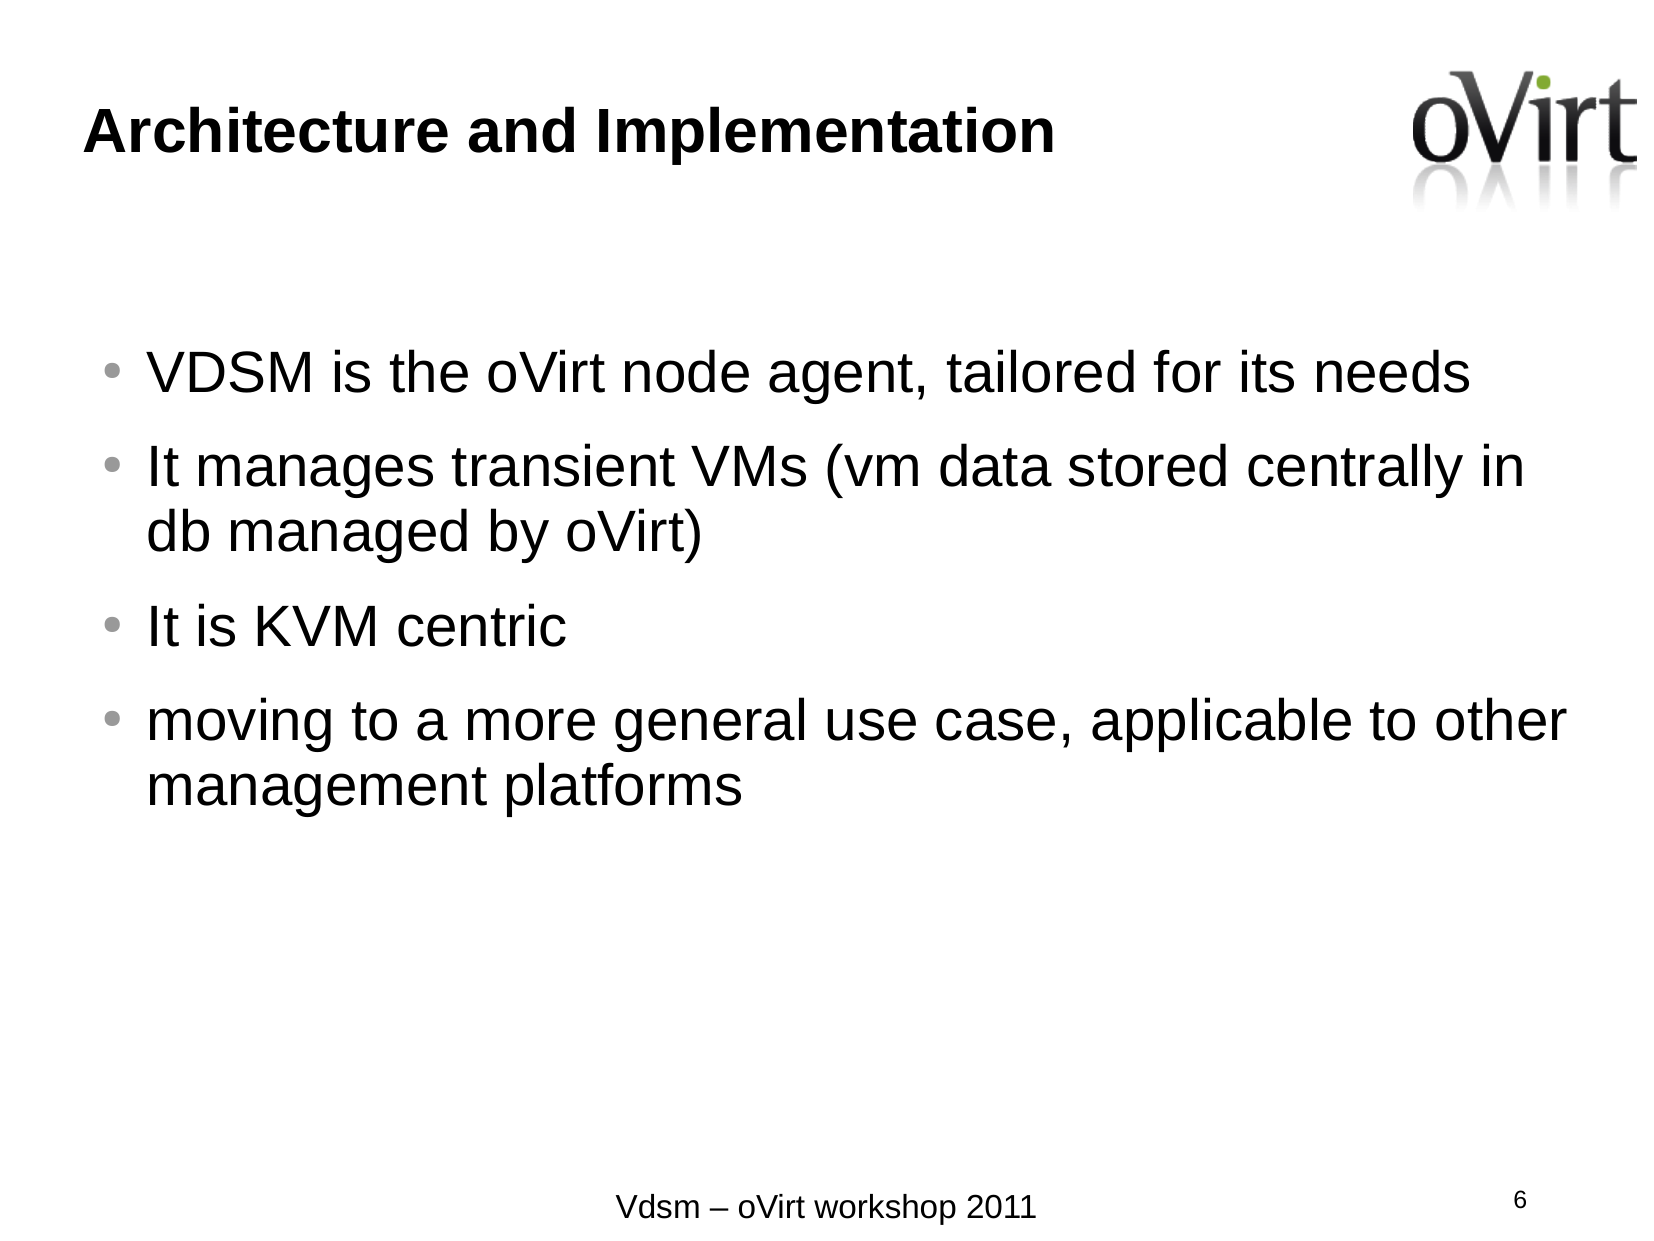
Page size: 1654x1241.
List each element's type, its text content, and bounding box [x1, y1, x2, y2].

list VDSM is the oVirt node agent, tailored for its needs It manages transient VMs (vm data stored centrally in db managed by oVirt) It is KVM centric moving to a more general use case, applicable to other management platforms [86, 244, 1576, 1039]
title Architecture and Implementation [82, 37, 1303, 226]
picture [1413, 63, 1637, 212]
